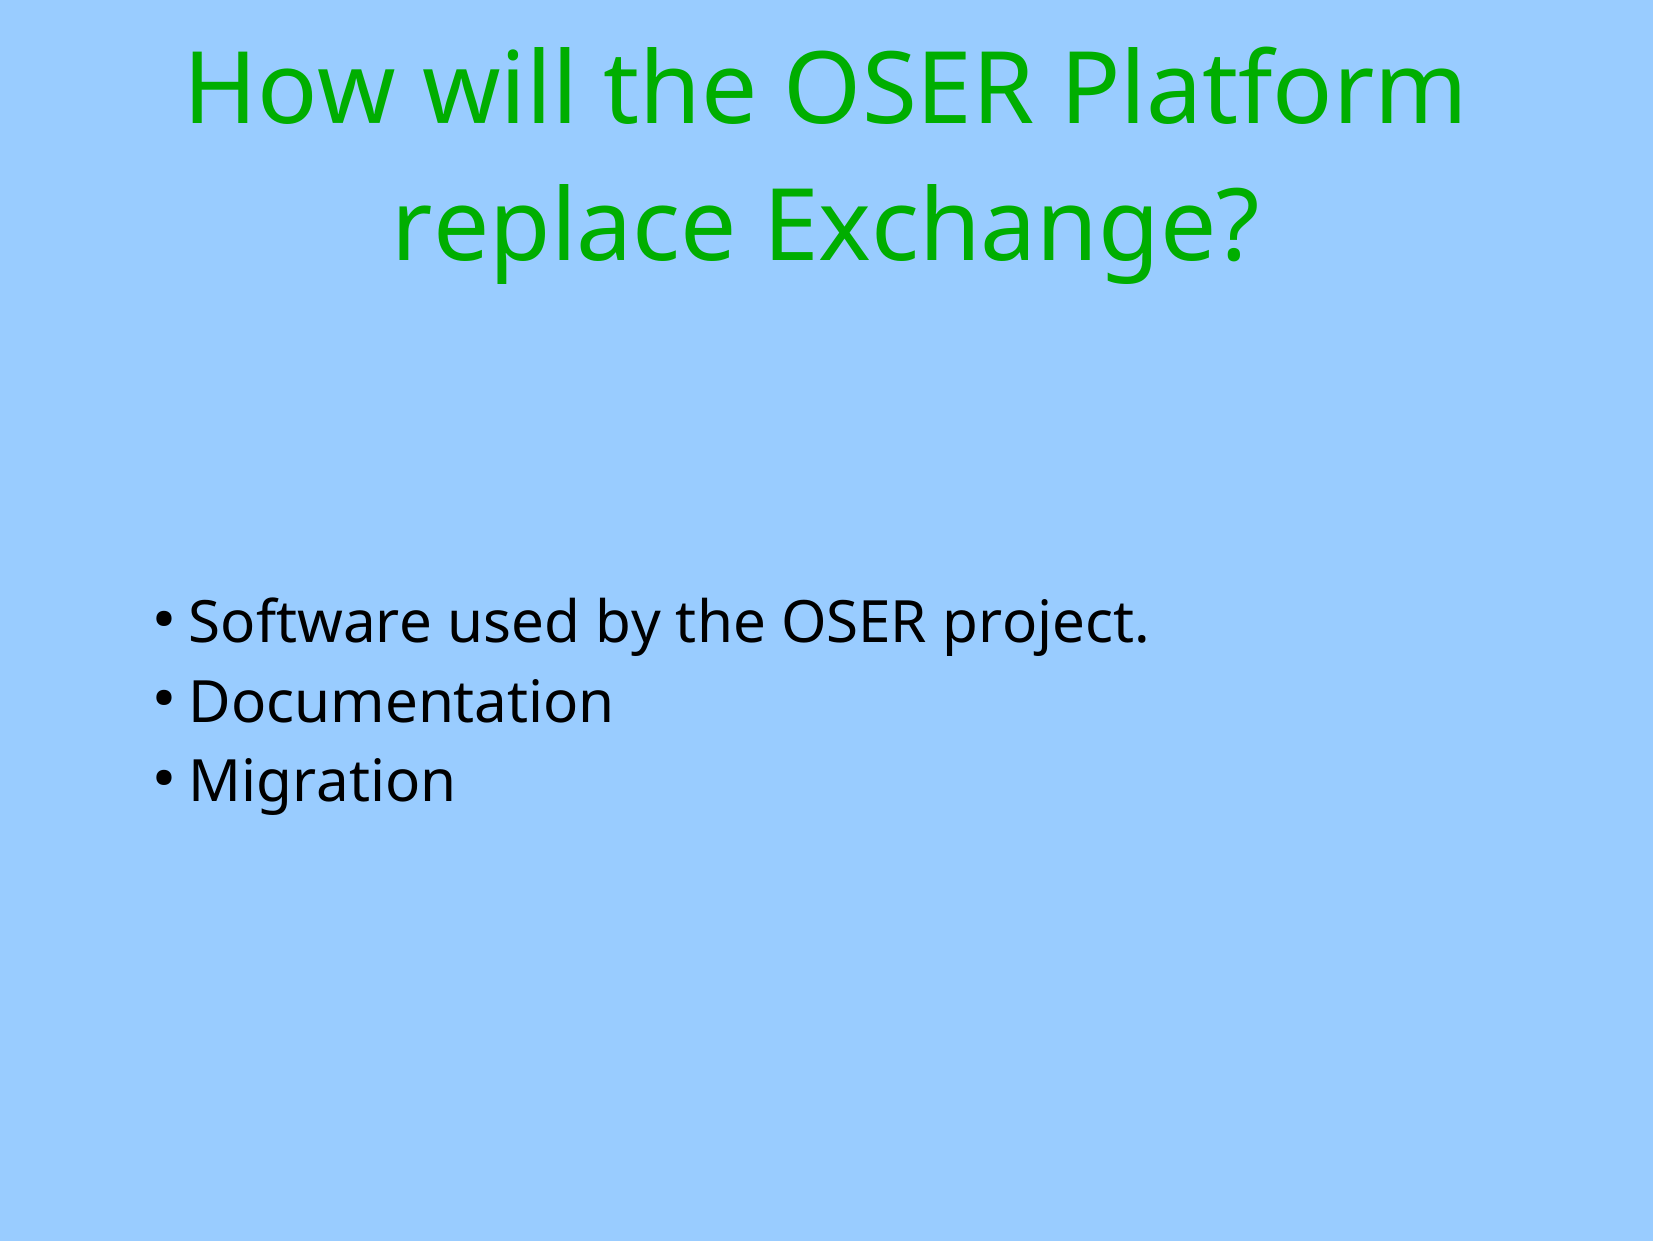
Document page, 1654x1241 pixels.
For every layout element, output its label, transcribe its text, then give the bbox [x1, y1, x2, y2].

subtitle Software used by the OSER project. Documentation Migration [82, 290, 1571, 1109]
title How will the OSER Platform replace Exchange? [82, 41, 1571, 265]
